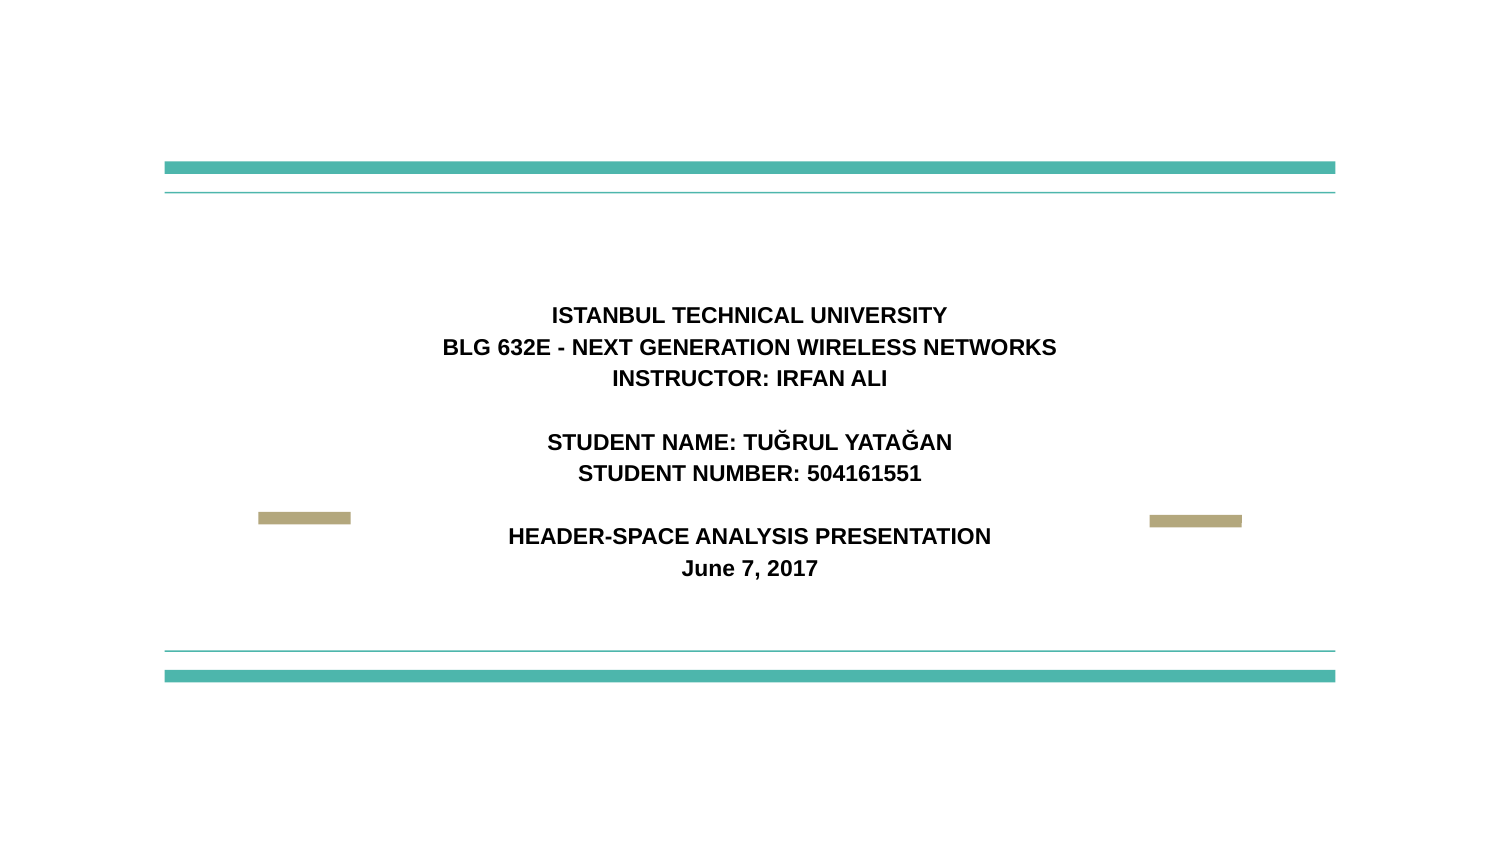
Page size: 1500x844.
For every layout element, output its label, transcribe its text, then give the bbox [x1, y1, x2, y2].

title ISTANBUL TECHNICAL UNIVERSITY BLG 632E - NEXT GENERATION WIRELESS NETWORKS INSTRUCTOR: IRFAN ALI STUDENT NAME: TUĞRUL YATAĞAN STUDENT NUMBER: 504161551 HEADER-SPACE ANALYSIS PRESENTATION June 7, 2017 [164, 198, 1336, 596]
